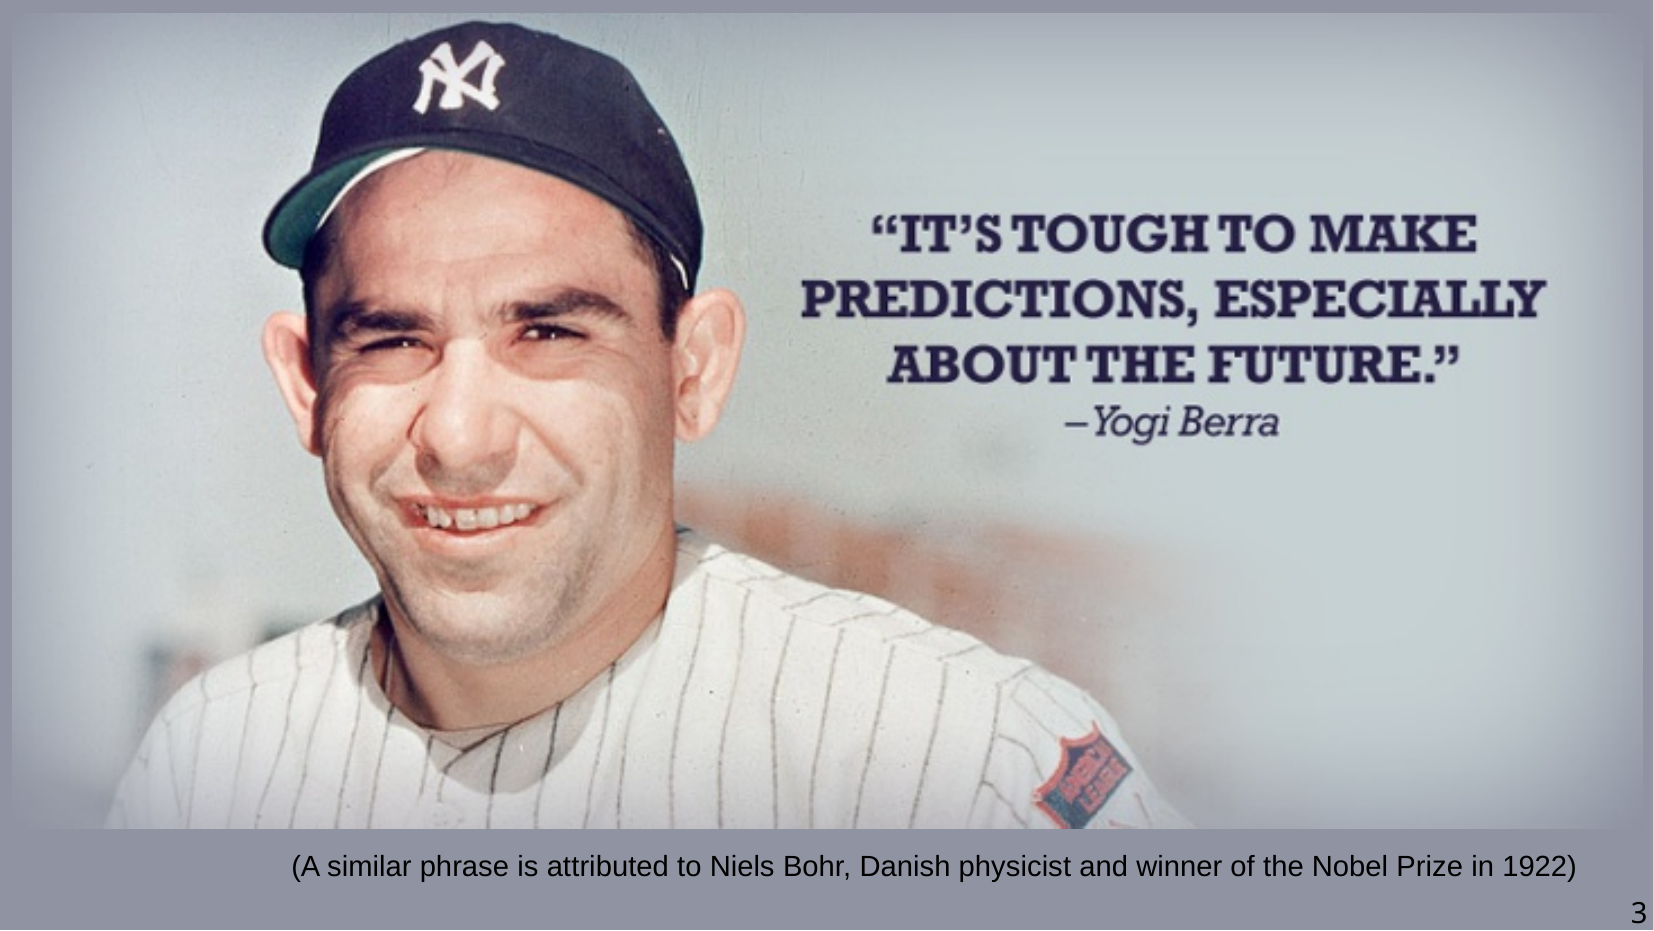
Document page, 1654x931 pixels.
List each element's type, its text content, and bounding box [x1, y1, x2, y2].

picture [12, 13, 1643, 829]
text_box (A similar phrase is attributed to Niels Bohr, Danish physicist and winner of the Nobel Prize in 1922) [35, 842, 1594, 890]
